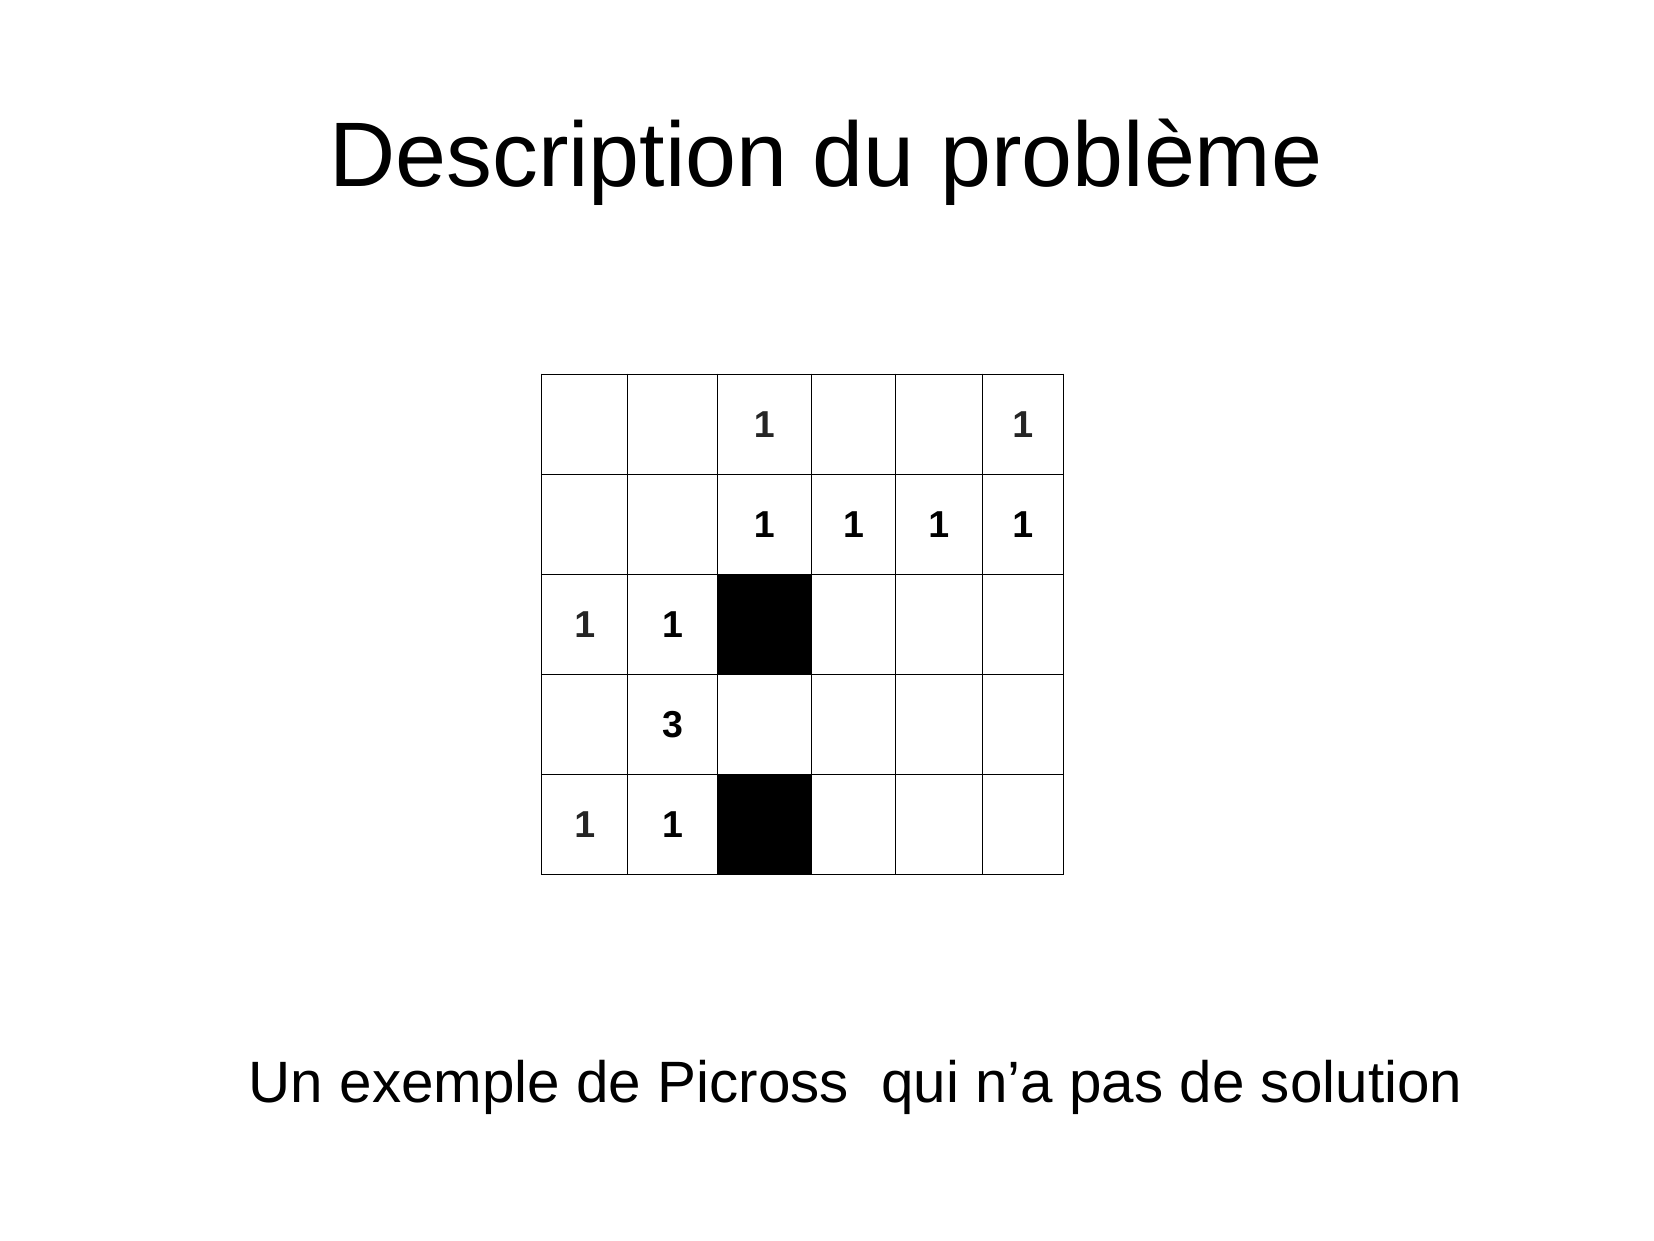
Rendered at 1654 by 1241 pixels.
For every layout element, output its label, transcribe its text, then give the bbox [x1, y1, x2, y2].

table_cell [812, 675, 895, 774]
table_cell 3 [628, 675, 717, 774]
table_cell [812, 775, 895, 874]
table_cell 1 [812, 475, 895, 574]
table_header 1 [983, 375, 1063, 474]
table_cell [812, 575, 895, 674]
table_cell [718, 575, 811, 674]
table_cell 1 [542, 575, 627, 674]
table_cell [542, 475, 627, 574]
table_header [896, 375, 982, 474]
table_cell [896, 775, 982, 874]
table_cell 1 [983, 475, 1063, 574]
table_header [542, 375, 627, 474]
table_cell 1 [718, 475, 811, 574]
table_cell 1 [542, 775, 627, 874]
table_header 1 [718, 375, 811, 474]
table_cell [983, 575, 1063, 674]
table_header [812, 375, 895, 474]
table_cell 1 [628, 575, 717, 674]
title Description du problème [82, 49, 1571, 257]
table_cell [983, 775, 1063, 874]
table_cell [628, 475, 717, 574]
table_cell 1 [628, 775, 717, 874]
table_cell [718, 775, 811, 874]
table_cell 1 [896, 475, 982, 574]
table_cell [718, 675, 811, 774]
table_cell [542, 675, 627, 774]
table_cell [983, 675, 1063, 774]
text_box Un exemple de Picross qui n’a pas de solution [177, 1039, 1536, 1120]
table_cell [896, 675, 982, 774]
table_header [628, 375, 717, 474]
table_cell [896, 575, 982, 674]
